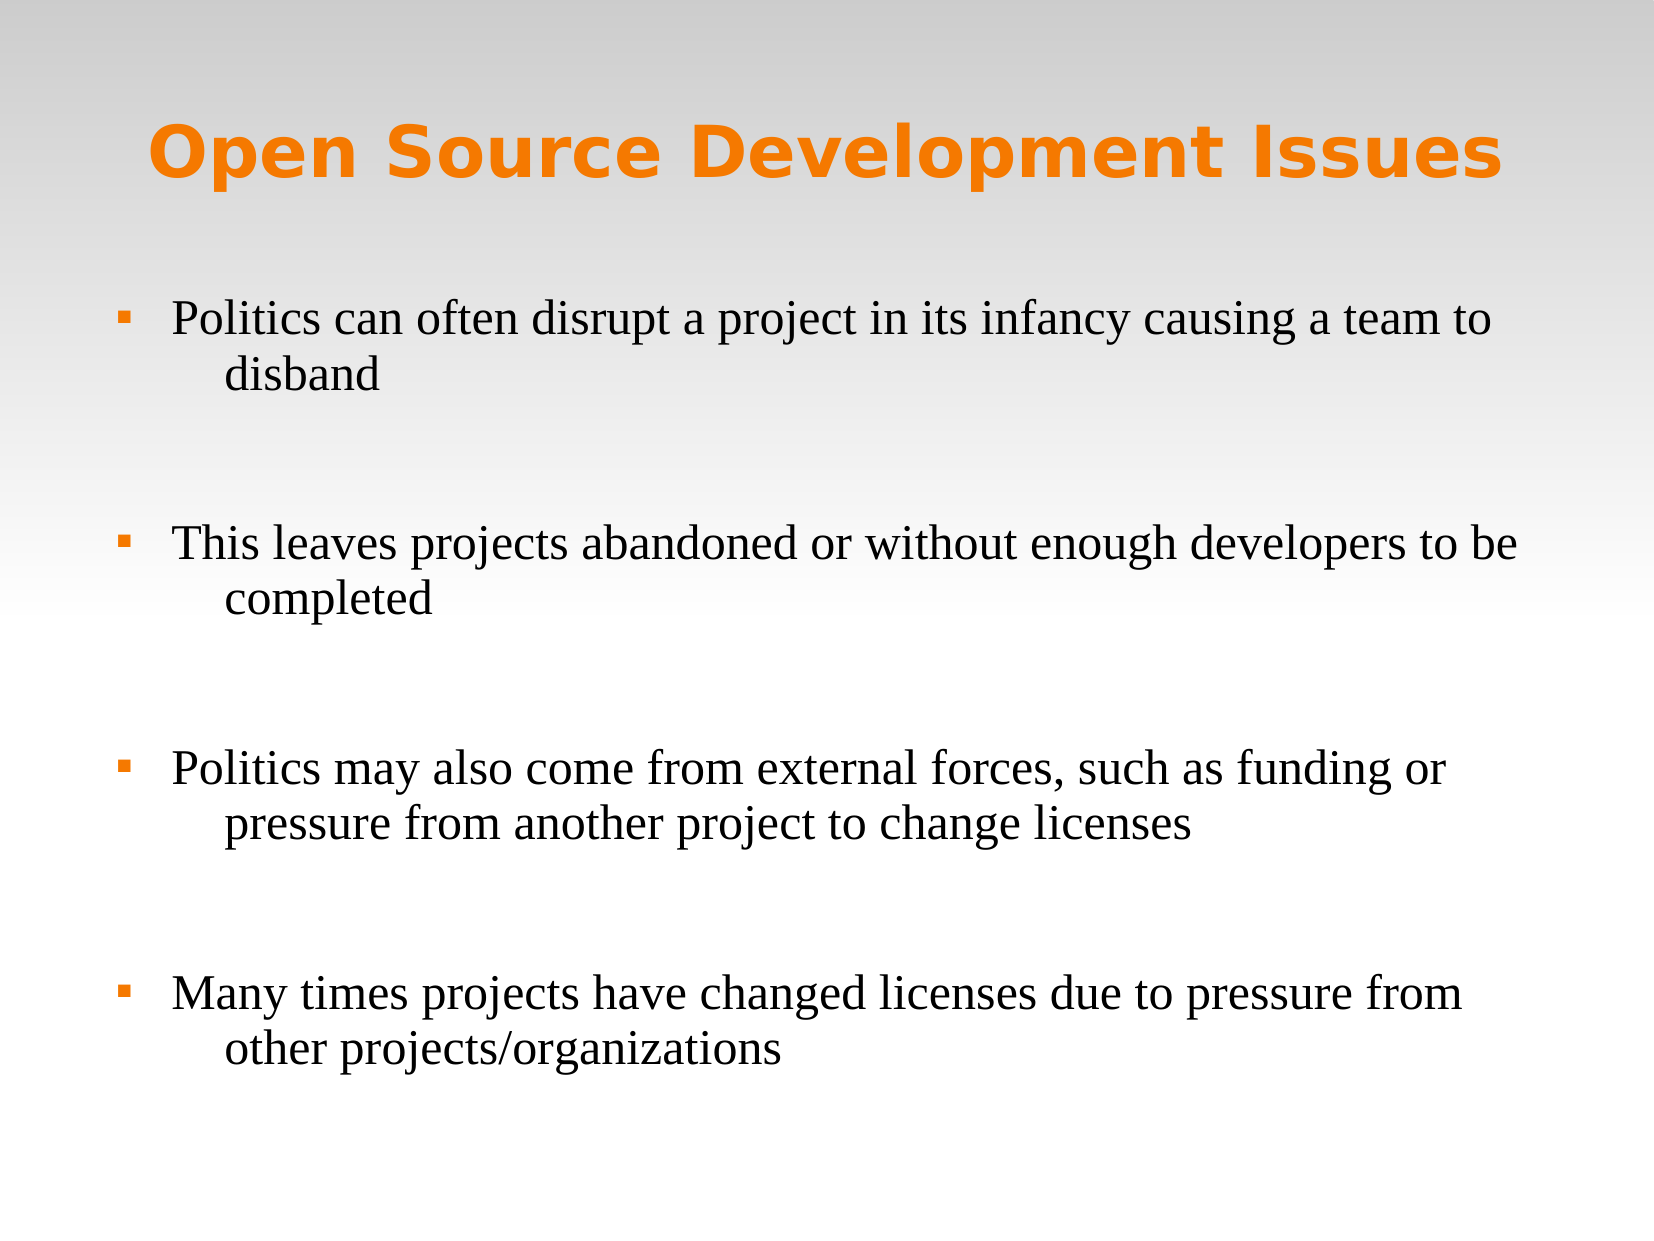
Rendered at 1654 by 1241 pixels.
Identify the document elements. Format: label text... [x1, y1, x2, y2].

list Politics can often disrupt a project in its infancy causing a team to disband This leaves projects abandoned or without enough developers to be completed Politics may also come from external forces, such as funding or pressure from another project to change licenses Many times projects have changed licenses due to pressure from other projects/organizations [82, 290, 1571, 1133]
title Open Source Development Issues [82, 49, 1571, 257]
